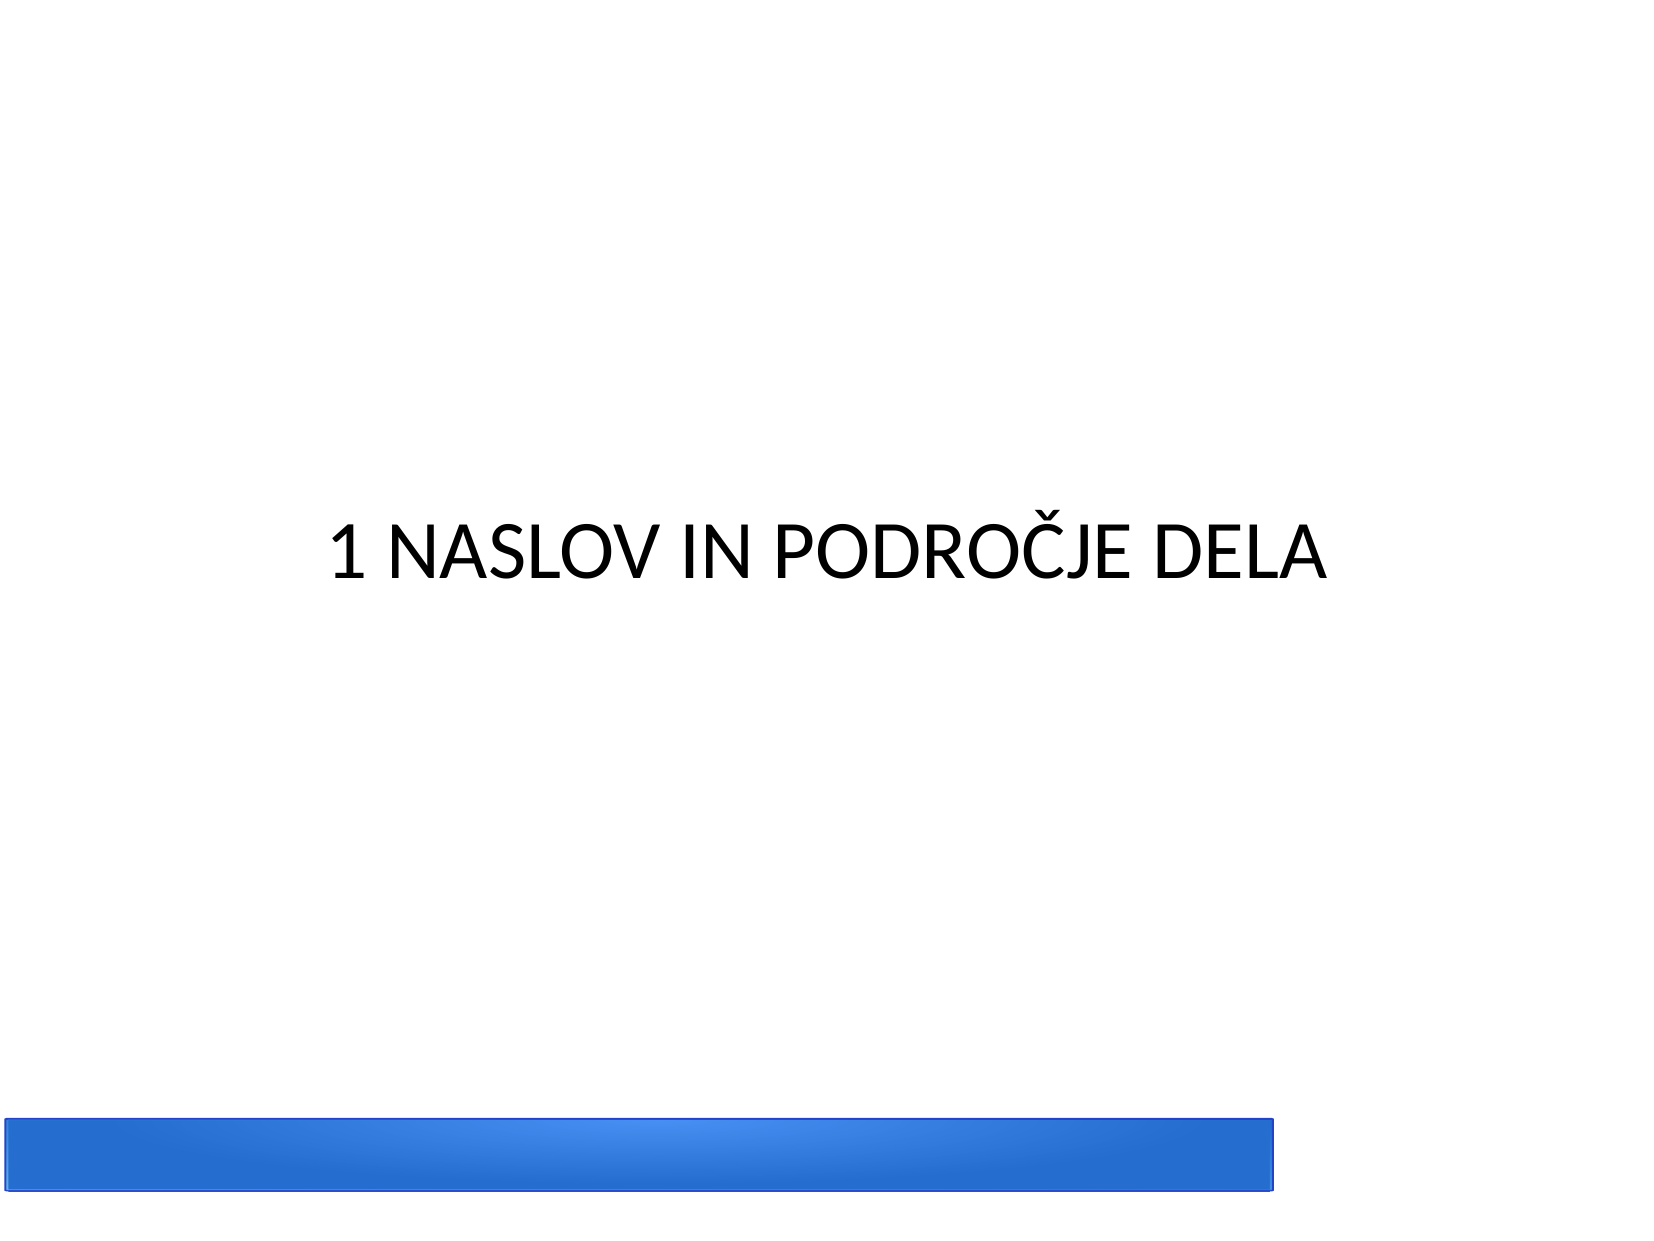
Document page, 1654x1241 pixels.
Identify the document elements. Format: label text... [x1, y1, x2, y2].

list 1 NASLOV IN PODROČJE DELA [82, 290, 1571, 1010]
